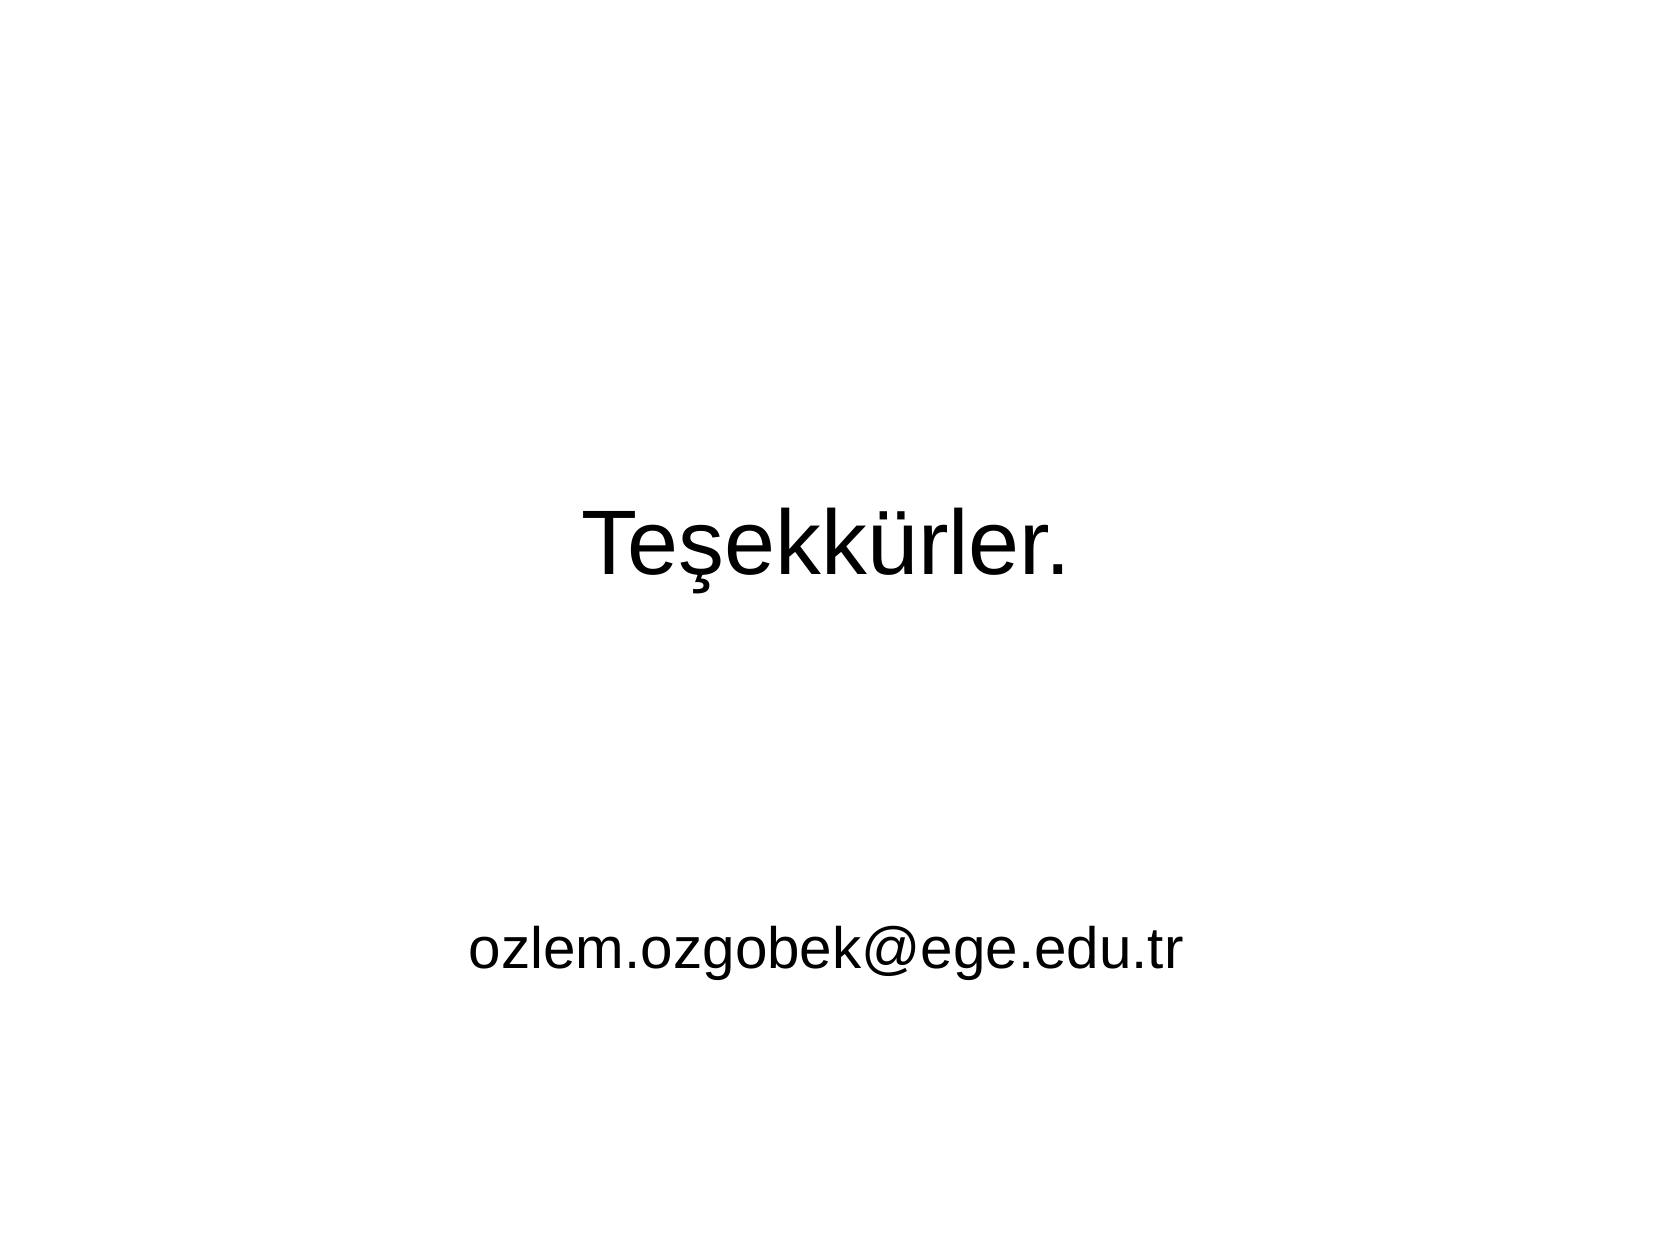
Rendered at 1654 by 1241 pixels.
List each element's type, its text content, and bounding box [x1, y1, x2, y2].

subtitle ozlem.ozgobek@ege.edu.tr [82, 787, 1571, 1109]
title Teşekkürler. [82, 439, 1571, 647]
